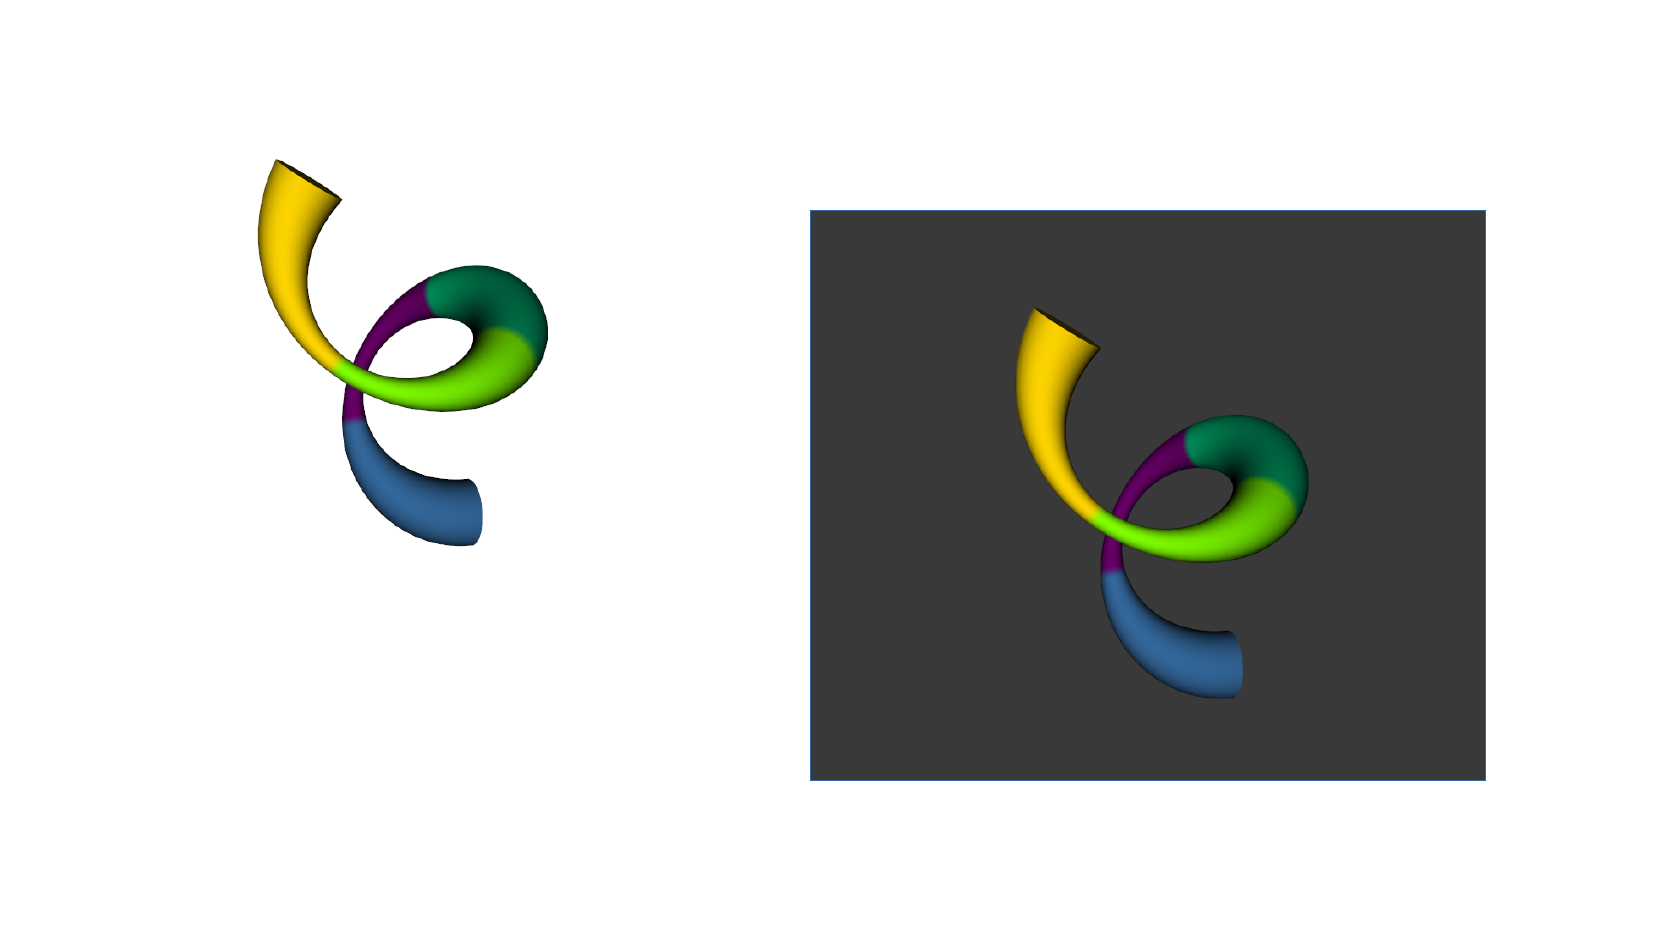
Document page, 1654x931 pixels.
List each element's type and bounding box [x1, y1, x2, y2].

text_box [810, 210, 1486, 781]
picture [240, 149, 560, 555]
picture [1005, 302, 1314, 706]
